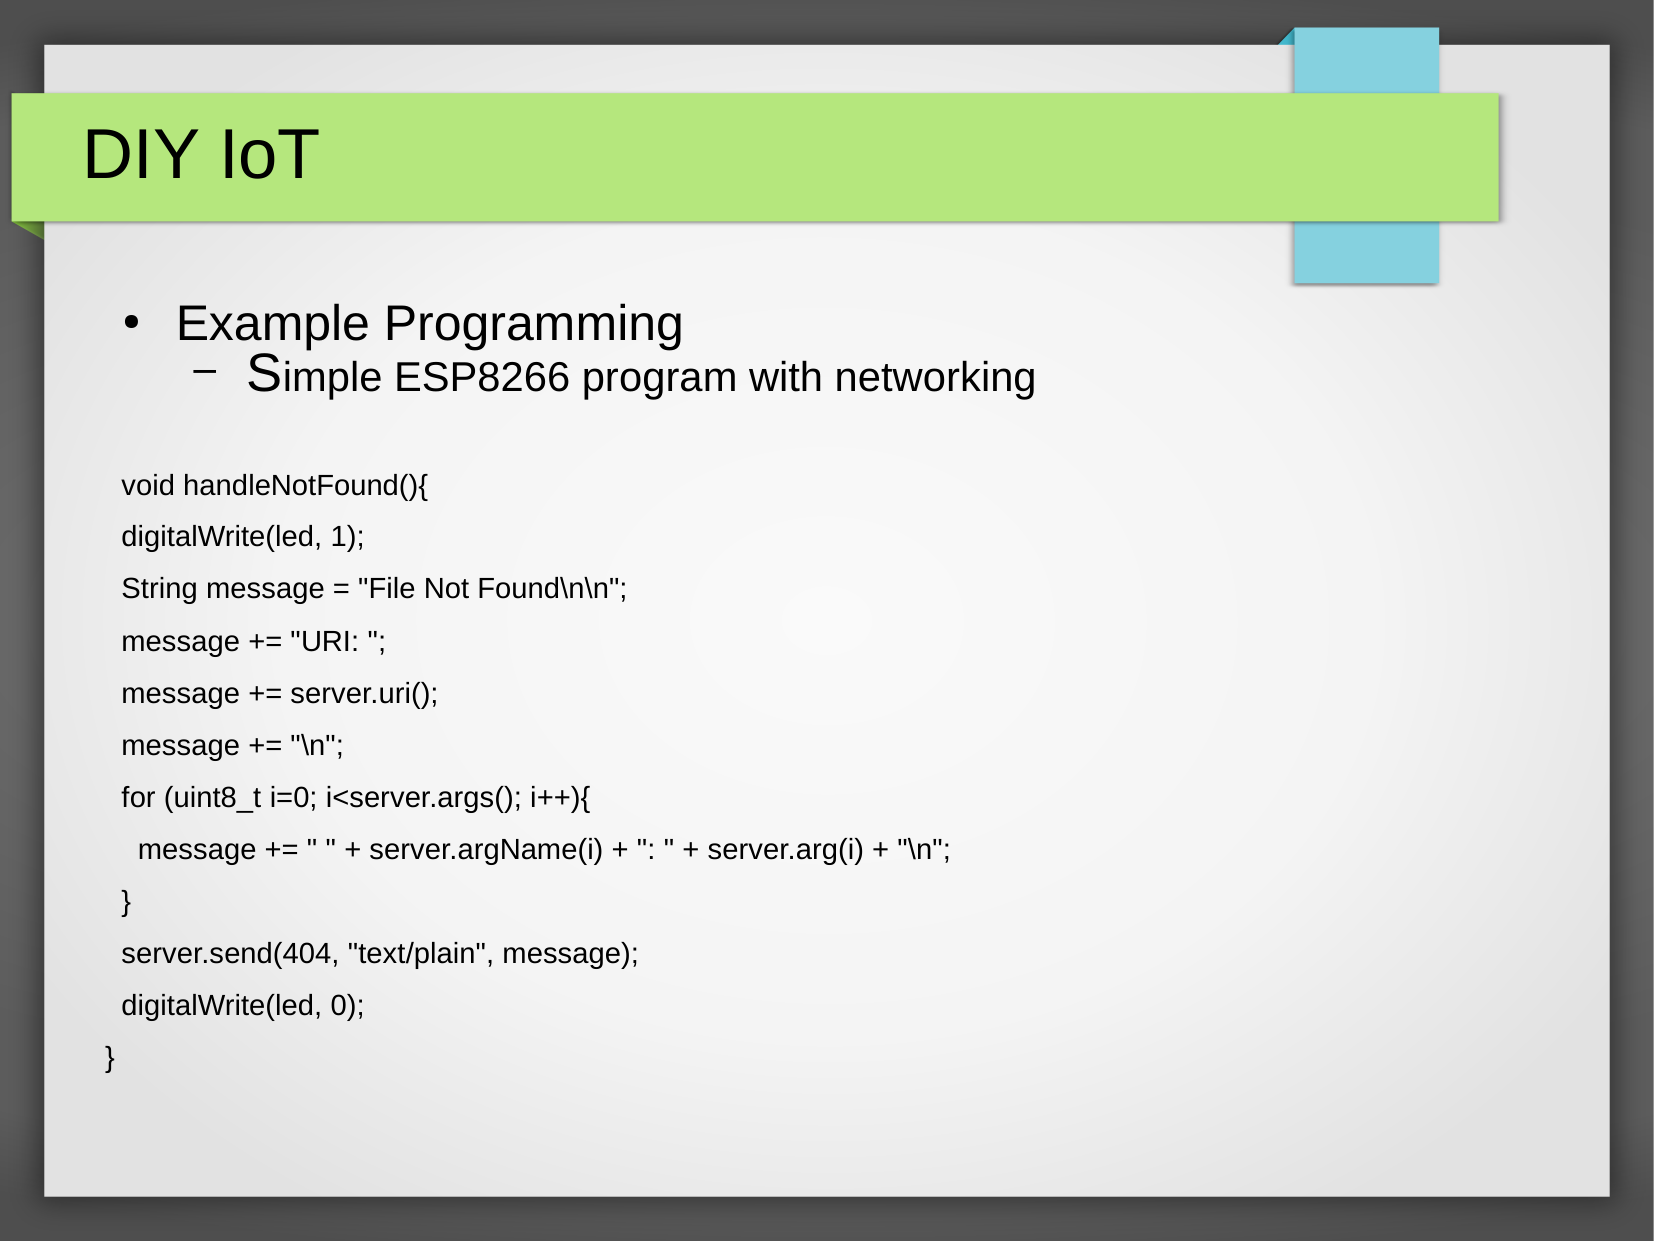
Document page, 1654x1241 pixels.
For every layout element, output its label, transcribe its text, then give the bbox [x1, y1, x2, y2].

list Example Programming Simple ESP8266 program with networking void handleNotFound(){ digitalWrite(led, 1); String message = "File Not Found\n\n"; message += "URI: "; message += server.uri(); message += "\n"; for (uint8_t i=0; i<server.args(); i++){ message += " " + server.argName(i) + ": " + server.arg(i) + "\n"; } server.send(404, "text/plain", message); digitalWrite(led, 0); } [105, 295, 1594, 1141]
picture [0, 0, 1654, 1241]
title DIY IoT [82, 94, 1264, 213]
